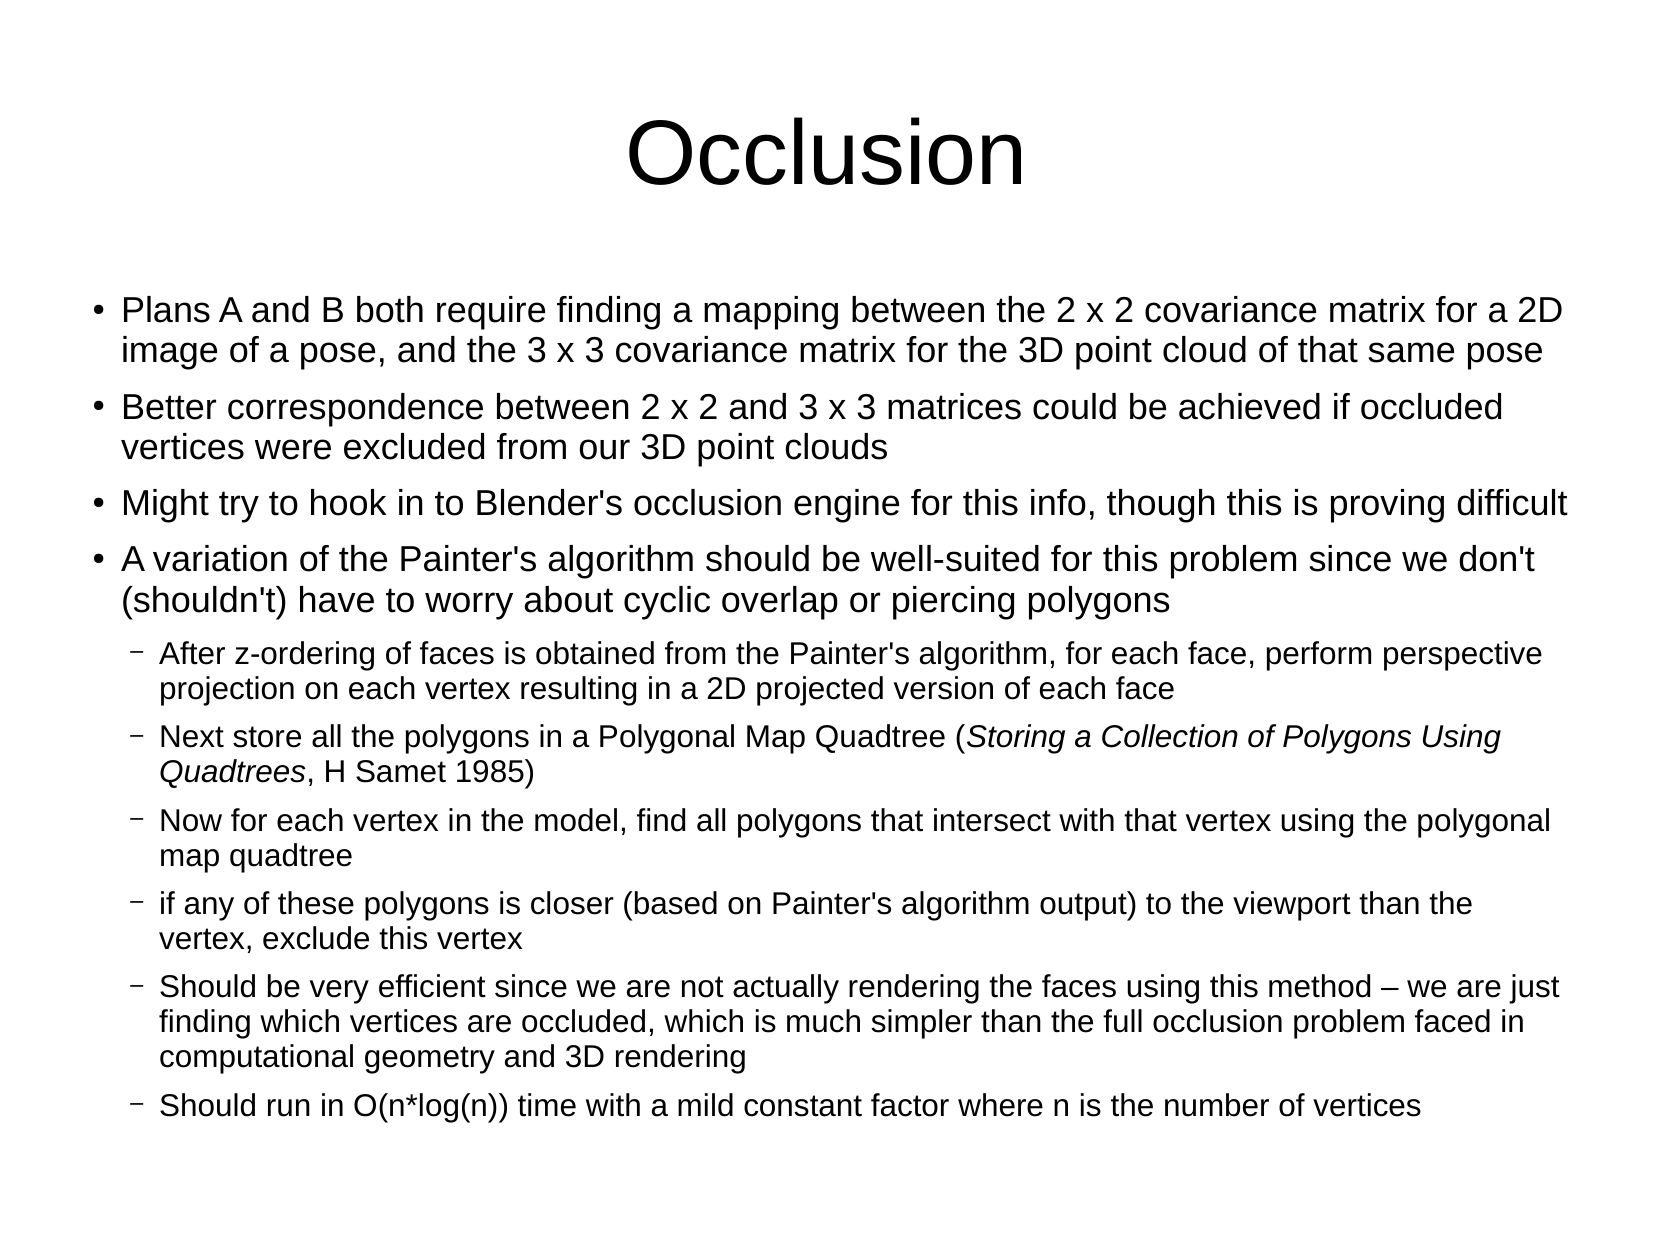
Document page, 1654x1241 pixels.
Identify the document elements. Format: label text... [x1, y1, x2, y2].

title Occlusion [82, 49, 1571, 257]
list Plans A and B both require finding a mapping between the 2 x 2 covariance matrix for a 2D image of a pose, and the 3 x 3 covariance matrix for the 3D point cloud of that same pose Better correspondence between 2 x 2 and 3 x 3 matrices could be achieved if occluded vertices were excluded from our 3D point clouds Might try to hook in to Blender's occlusion engine for this info, though this is proving difficult A variation of the Painter's algorithm should be well-suited for this problem since we don't (shouldn't) have to worry about cyclic overlap or piercing polygons After z-ordering of faces is obtained from the Painter's algorithm, for each face, perform perspective projection on each vertex resulting in a 2D projected version of each face Next store all the polygons in a Polygonal Map Quadtree (Storing a Collection of Polygons Using Quadtrees, H Samet 1985) Now for each vertex in the model, find all polygons that intersect with that vertex using the polygonal map quadtree if any of these polygons is closer (based on Painter's algorithm output) to the viewport than the vertex, exclude this vertex Should be very efficient since we are not actually rendering the faces using this method – we are just finding which vertices are occluded, which is much simpler than the full occlusion problem faced in computational geometry and 3D rendering Should run in O(n*log(n)) time with a mild constant factor where n is the number of vertices [82, 290, 1571, 1156]
